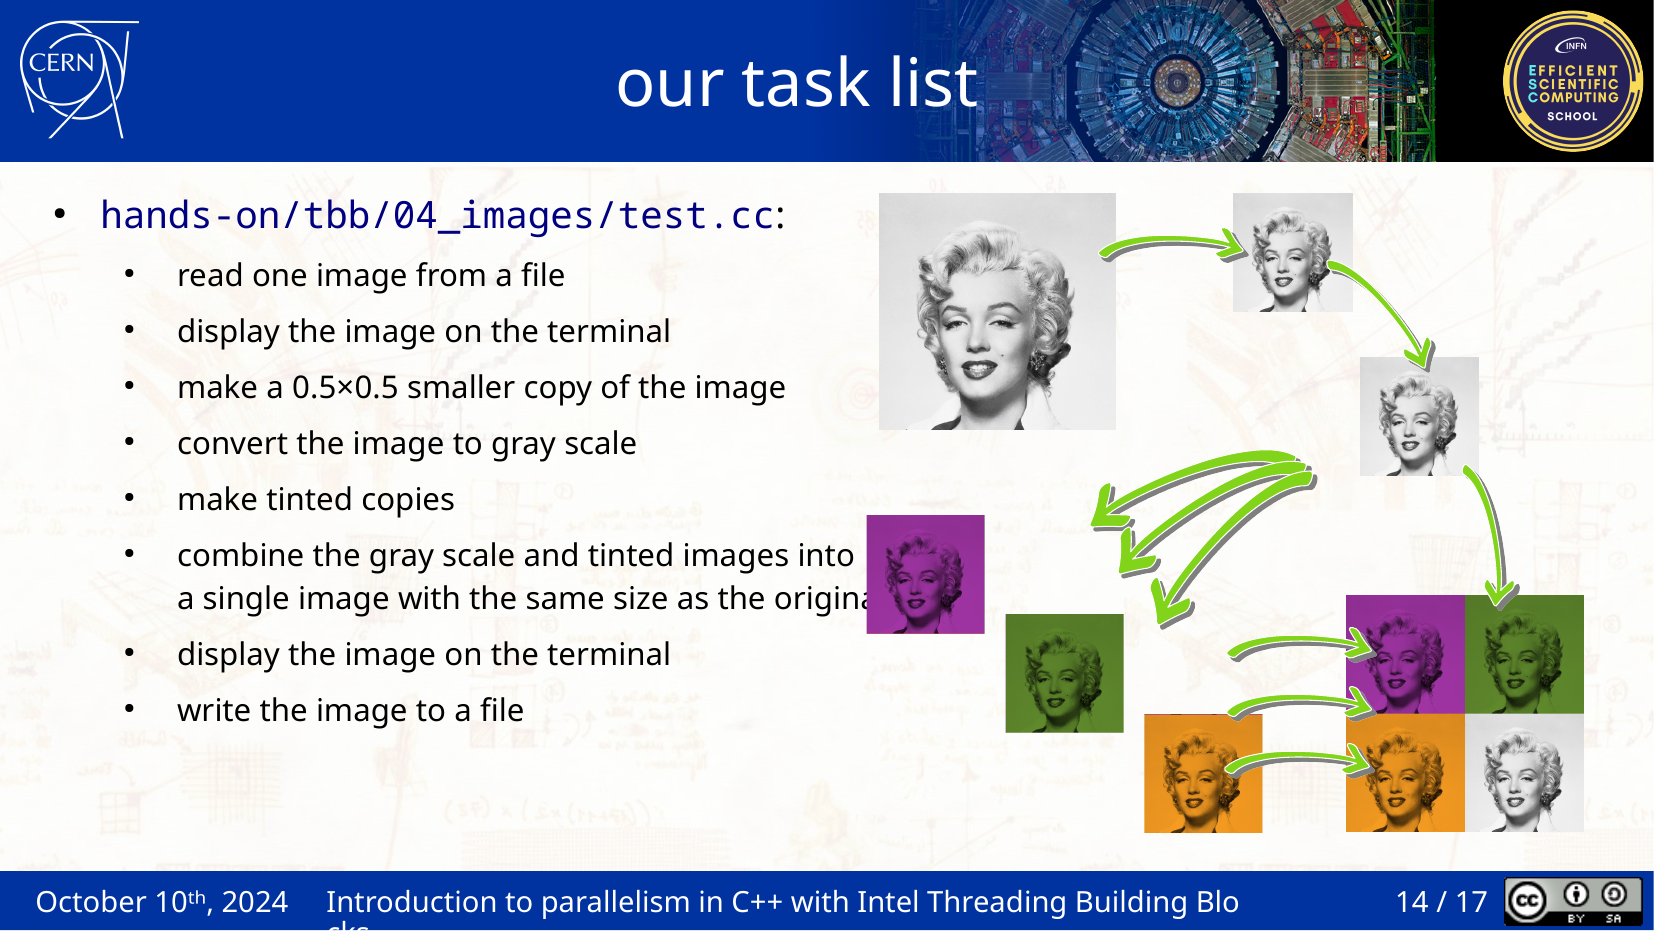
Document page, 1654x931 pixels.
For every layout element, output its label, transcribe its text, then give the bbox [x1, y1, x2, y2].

text_box [1326, 259, 1431, 369]
picture [1346, 704, 1356, 710]
picture [1360, 357, 1479, 476]
picture [1430, 0, 1654, 162]
picture [866, 515, 985, 634]
title our task list [165, 0, 1430, 162]
picture [1005, 614, 1124, 733]
picture [1144, 714, 1263, 833]
picture [879, 193, 1116, 430]
list hands-on/tbb/04_images/test.cc: read one image from a file display the image on the terminal make a 0.5×0.5 smaller copy of the image convert the image to gray scale make tinted copies combine the gray scale and tinted images into a single image with the same size as the original display the image on the terminal write the image to a file [35, 188, 1619, 851]
picture [0, 0, 165, 162]
picture [1504, 877, 1643, 926]
text_box [1098, 227, 1244, 258]
text_box [1089, 449, 1313, 625]
text_box [1462, 464, 1515, 607]
text_box [1224, 743, 1370, 774]
text_box [1226, 627, 1372, 658]
picture [1346, 595, 1584, 832]
picture [1346, 645, 1356, 651]
picture [1233, 193, 1353, 312]
text_box [1226, 686, 1372, 717]
